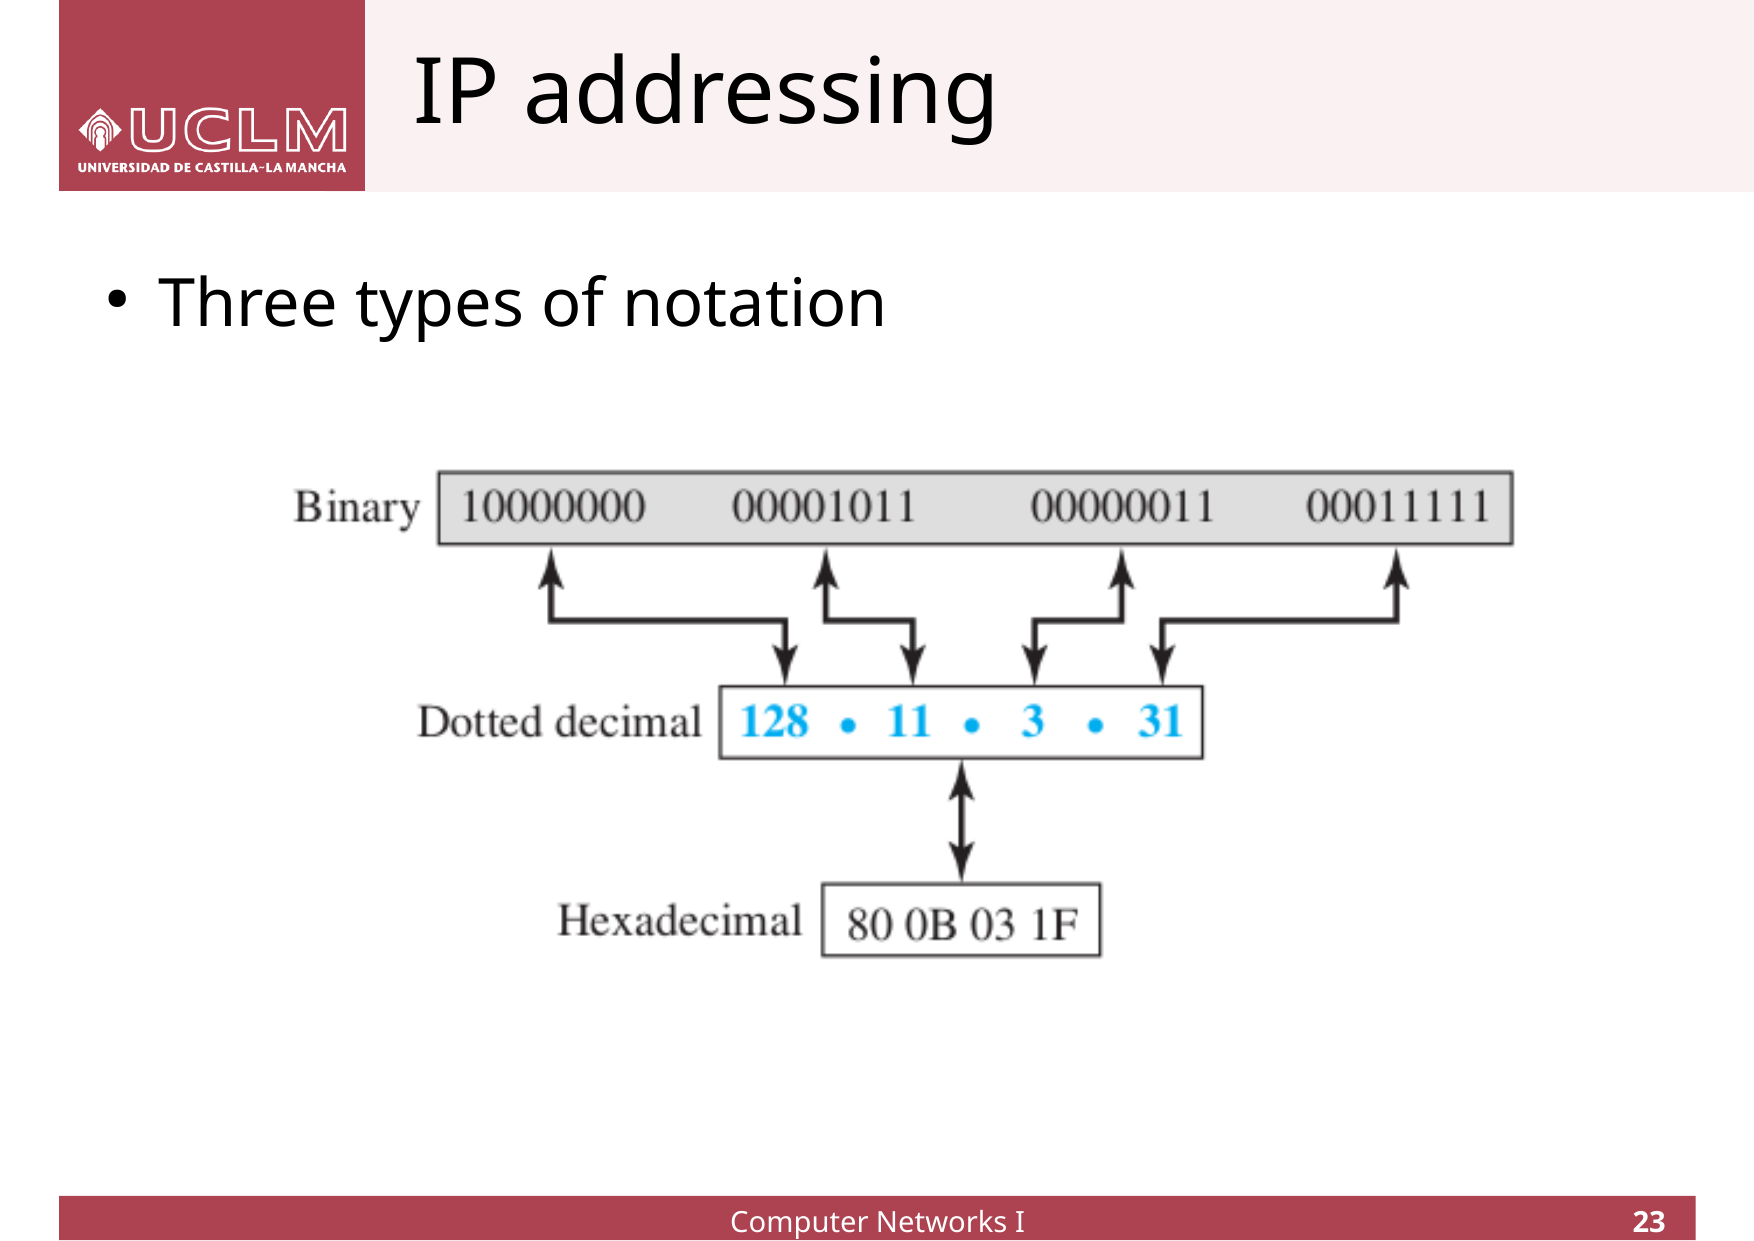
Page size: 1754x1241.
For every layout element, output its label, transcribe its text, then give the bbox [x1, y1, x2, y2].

picture [59, 0, 365, 191]
title IP addressing [413, 0, 1667, 198]
list Three types of notation [87, 254, 1667, 974]
picture [252, 431, 1580, 999]
